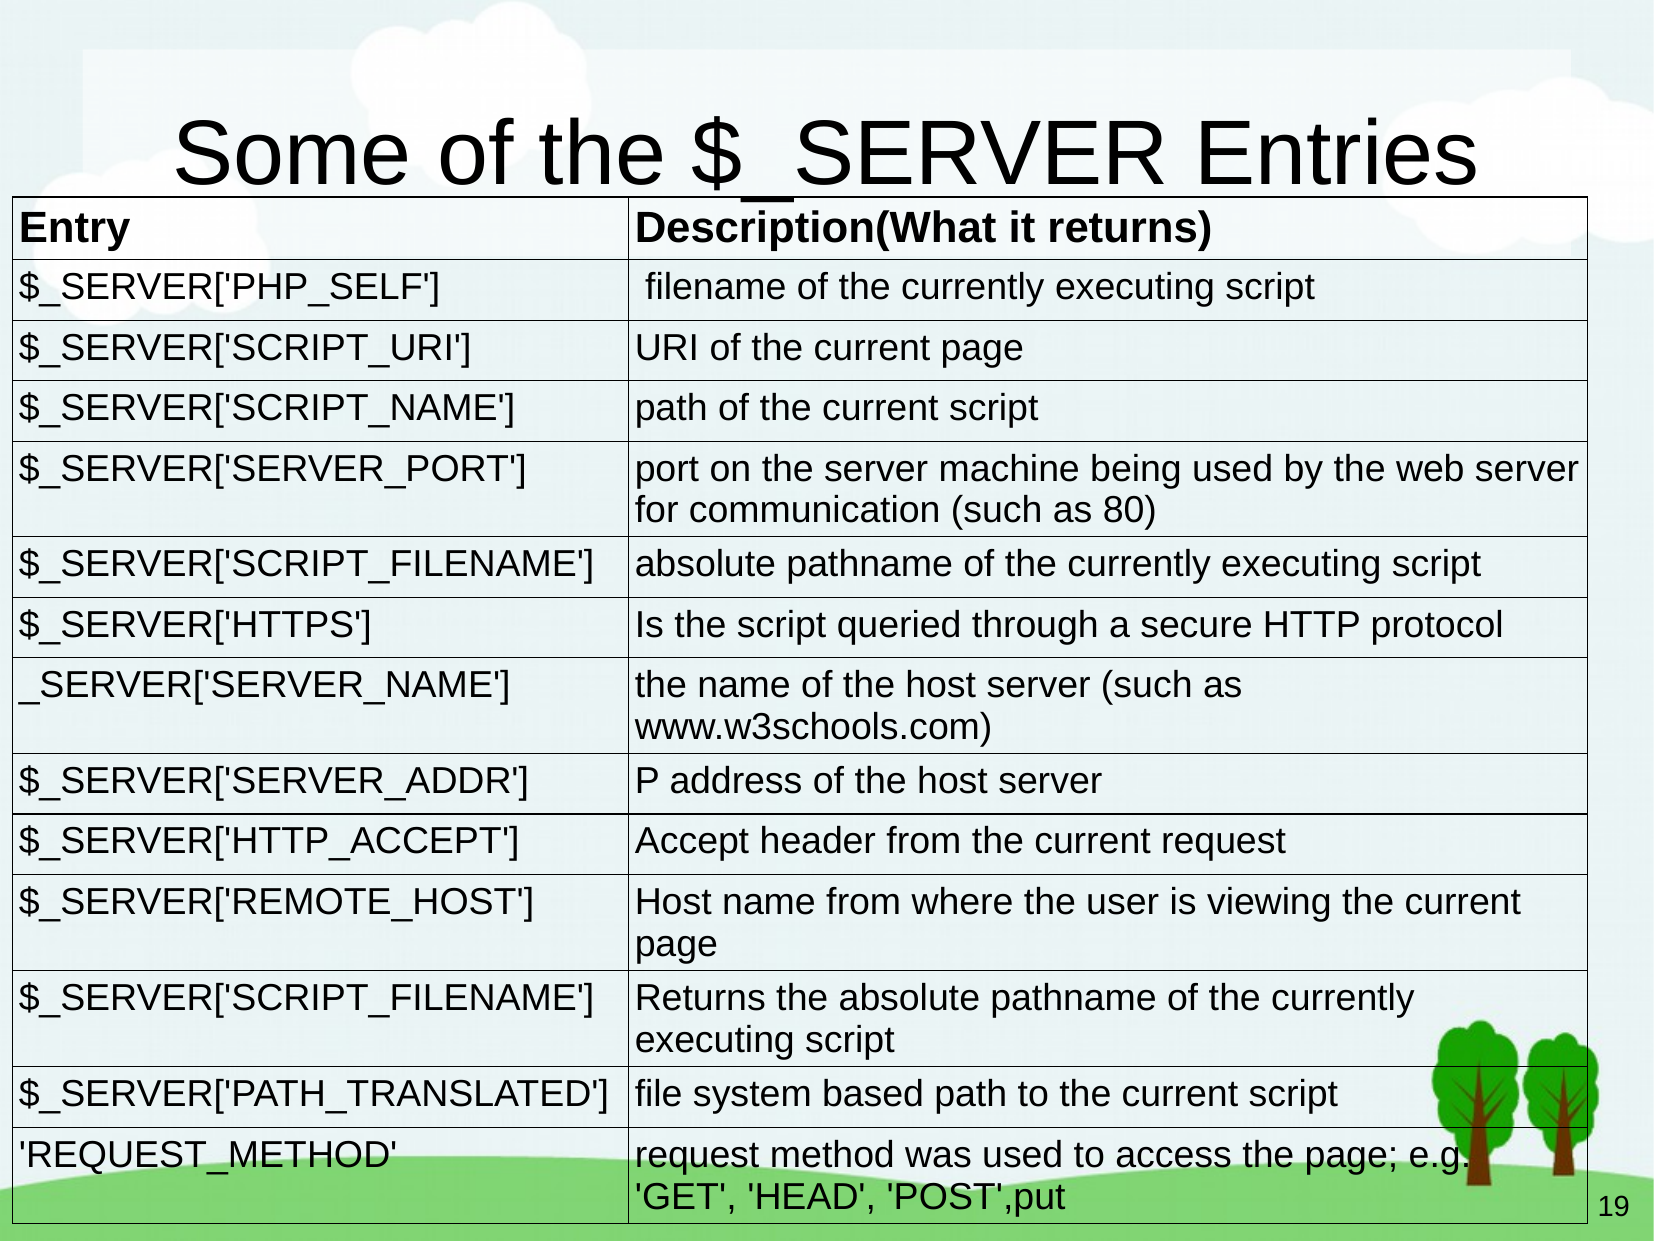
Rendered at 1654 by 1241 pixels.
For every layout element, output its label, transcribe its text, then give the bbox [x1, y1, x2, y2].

table_cell Host name from where the user is viewing the current page [629, 875, 1587, 970]
table_cell Is the script queried through a secure HTTP protocol [629, 598, 1587, 657]
table_cell $_SERVER['PATH_TRANSLATED'] [13, 1067, 628, 1127]
table_cell $_SERVER['SCRIPT_FILENAME'] [13, 971, 628, 1066]
table_cell $_SERVER['SCRIPT_NAME'] [13, 381, 628, 441]
table_cell file system based path to the current script [629, 1067, 1587, 1127]
table_cell $_SERVER['REMOTE_HOST'] [13, 875, 628, 970]
table_cell $_SERVER['HTTPS'] [13, 598, 628, 657]
table_cell filename of the currently executing script [629, 260, 1587, 320]
table_cell request method was used to access the page; e.g. 'GET', 'HEAD', 'POST',put [629, 1128, 1587, 1223]
table_cell Accept header from the current request [629, 815, 1587, 874]
table_cell $_SERVER['PHP_SELF'] [13, 260, 628, 320]
title Some of the $_SERVER Entries [82, 49, 1571, 196]
table_cell URI of the current page [629, 321, 1587, 380]
table_cell Returns the absolute pathname of the currently executing script [629, 971, 1587, 1066]
table_cell path of the current script [629, 381, 1587, 441]
table_cell P address of the host server [629, 754, 1587, 813]
table_cell $_SERVER['SERVER_PORT'] [13, 442, 628, 536]
table_cell port on the server machine being used by the web server for communication (such as 80) [629, 442, 1587, 536]
table_cell $_SERVER['SCRIPT_URI'] [13, 321, 628, 380]
table_header Entry [13, 198, 628, 259]
table_cell $_SERVER['SCRIPT_FILENAME'] [13, 537, 628, 597]
table_cell 'REQUEST_METHOD' [13, 1128, 628, 1223]
table_cell the name of the host server (such as www.w3schools.com) [629, 658, 1587, 753]
picture [0, 0, 1654, 1241]
table_header Description(What it returns) [629, 198, 1587, 259]
table_cell $_SERVER['HTTP_ACCEPT'] [13, 815, 628, 874]
table_cell _SERVER['SERVER_NAME'] [13, 658, 628, 753]
table_cell absolute pathname of the currently executing script [629, 537, 1587, 597]
table_cell $_SERVER['SERVER_ADDR'] [13, 754, 628, 813]
